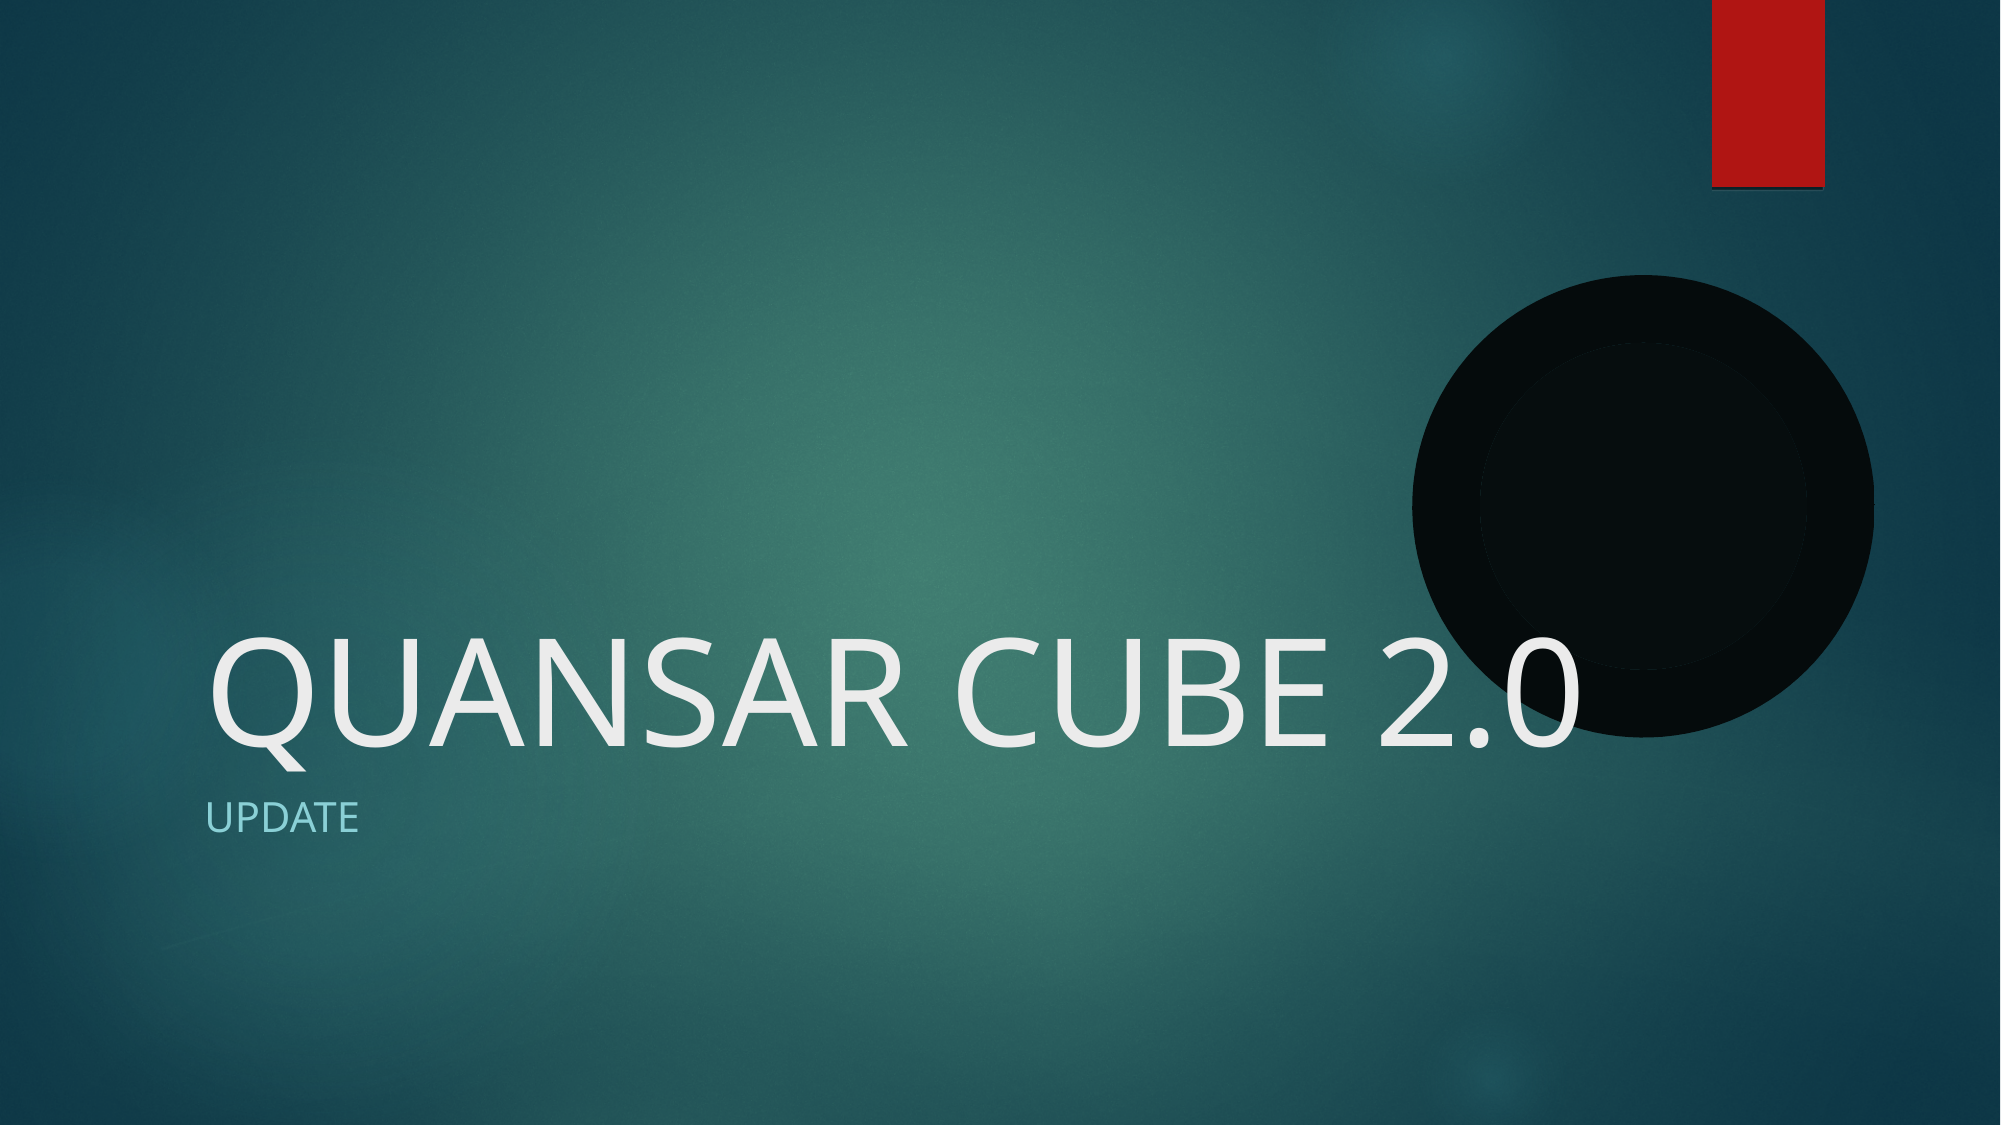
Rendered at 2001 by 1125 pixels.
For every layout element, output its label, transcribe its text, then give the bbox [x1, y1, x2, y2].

subtitle Update [189, 783, 1638, 926]
title QUANSAR CUBE 2.0 [189, 237, 1638, 783]
